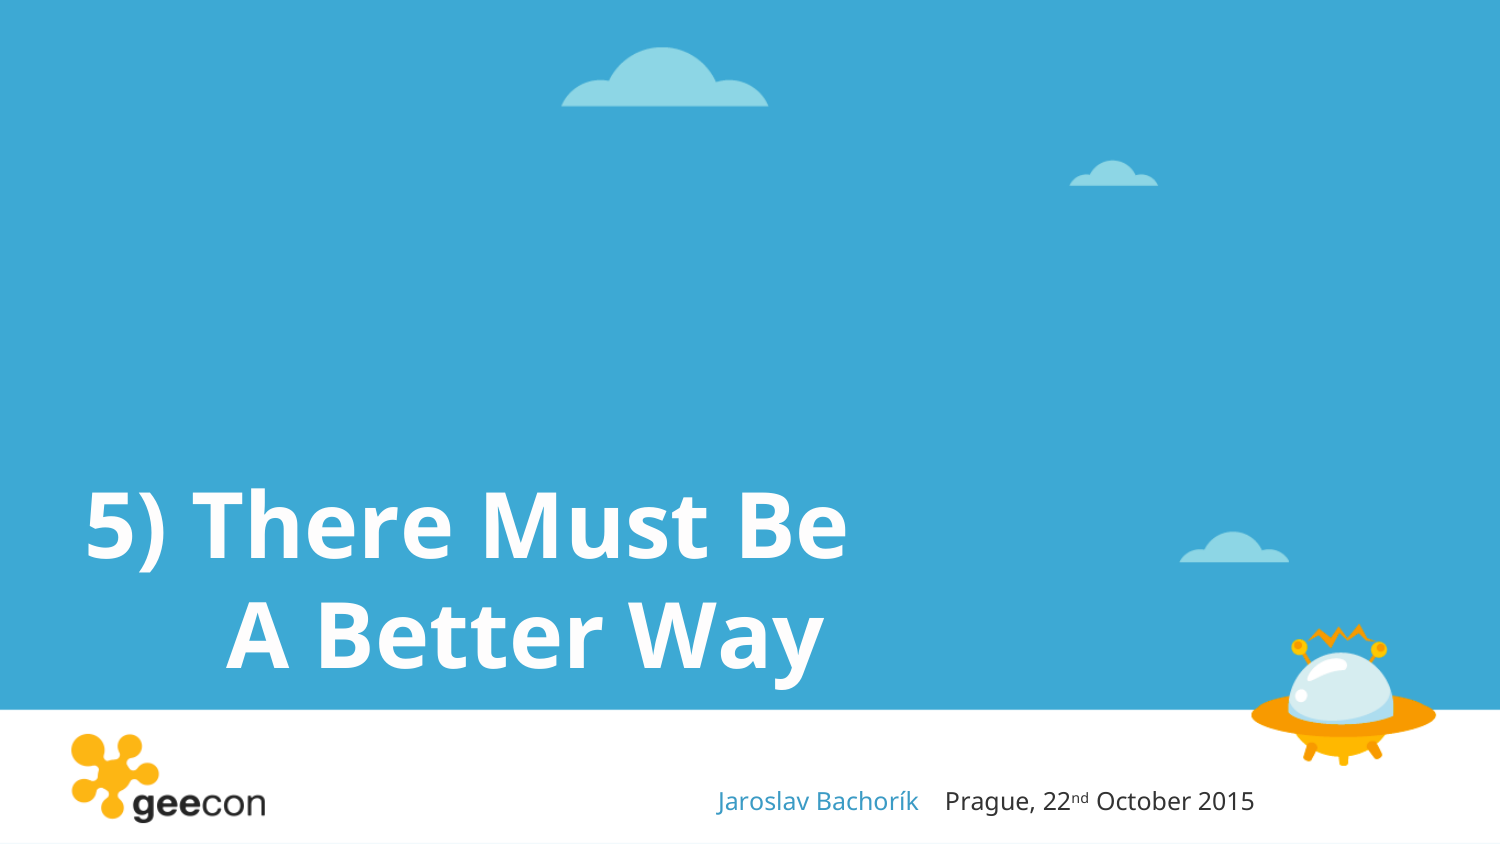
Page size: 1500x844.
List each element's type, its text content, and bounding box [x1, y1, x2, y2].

picture [0, 0, 1500, 844]
text_box Jaroslav Bachorík Prague, 22nd October 2015 [442, 778, 1270, 824]
title 5) There Must Be A Better Way [75, 462, 1426, 604]
